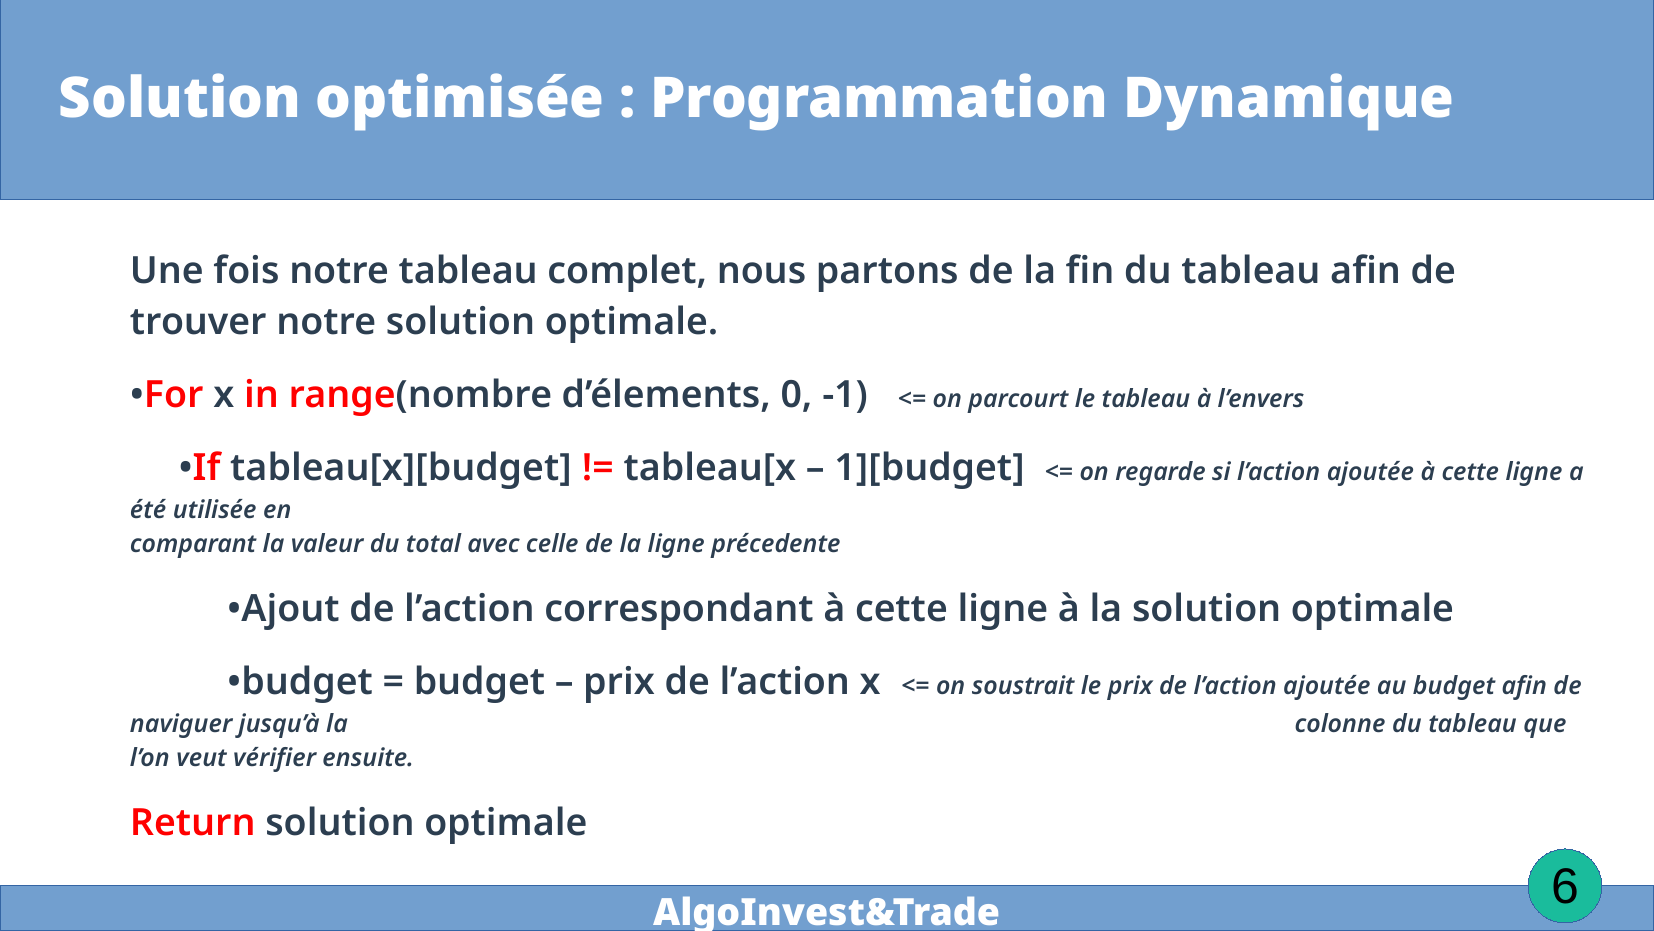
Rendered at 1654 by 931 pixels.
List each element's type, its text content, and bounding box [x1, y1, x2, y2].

title Solution optimisée : Programmation Dynamique [59, 37, 1595, 155]
list Une fois notre tableau complet, nous partons de la fin du tableau afin de trouver notre solution optimale. •For x in range(nombre d’élements, 0, -1) <= on parcourt le tableau à l’envers •If tableau[x][budget] != tableau[x – 1][budget] <= on regarde si l’action ajoutée à cette ligne a été utilisée en comparant la valeur du total avec celle de la ligne précedente •Ajout de l’action correspondant à cette ligne à la solution optimale •budget = budget – prix de l’action x <= on soustrait le prix de l’action ajoutée au budget afin de naviguer jusqu’à la colonne du tableau que l’on veut vérifier ensuite. Return solution optimale [59, 243, 1595, 864]
